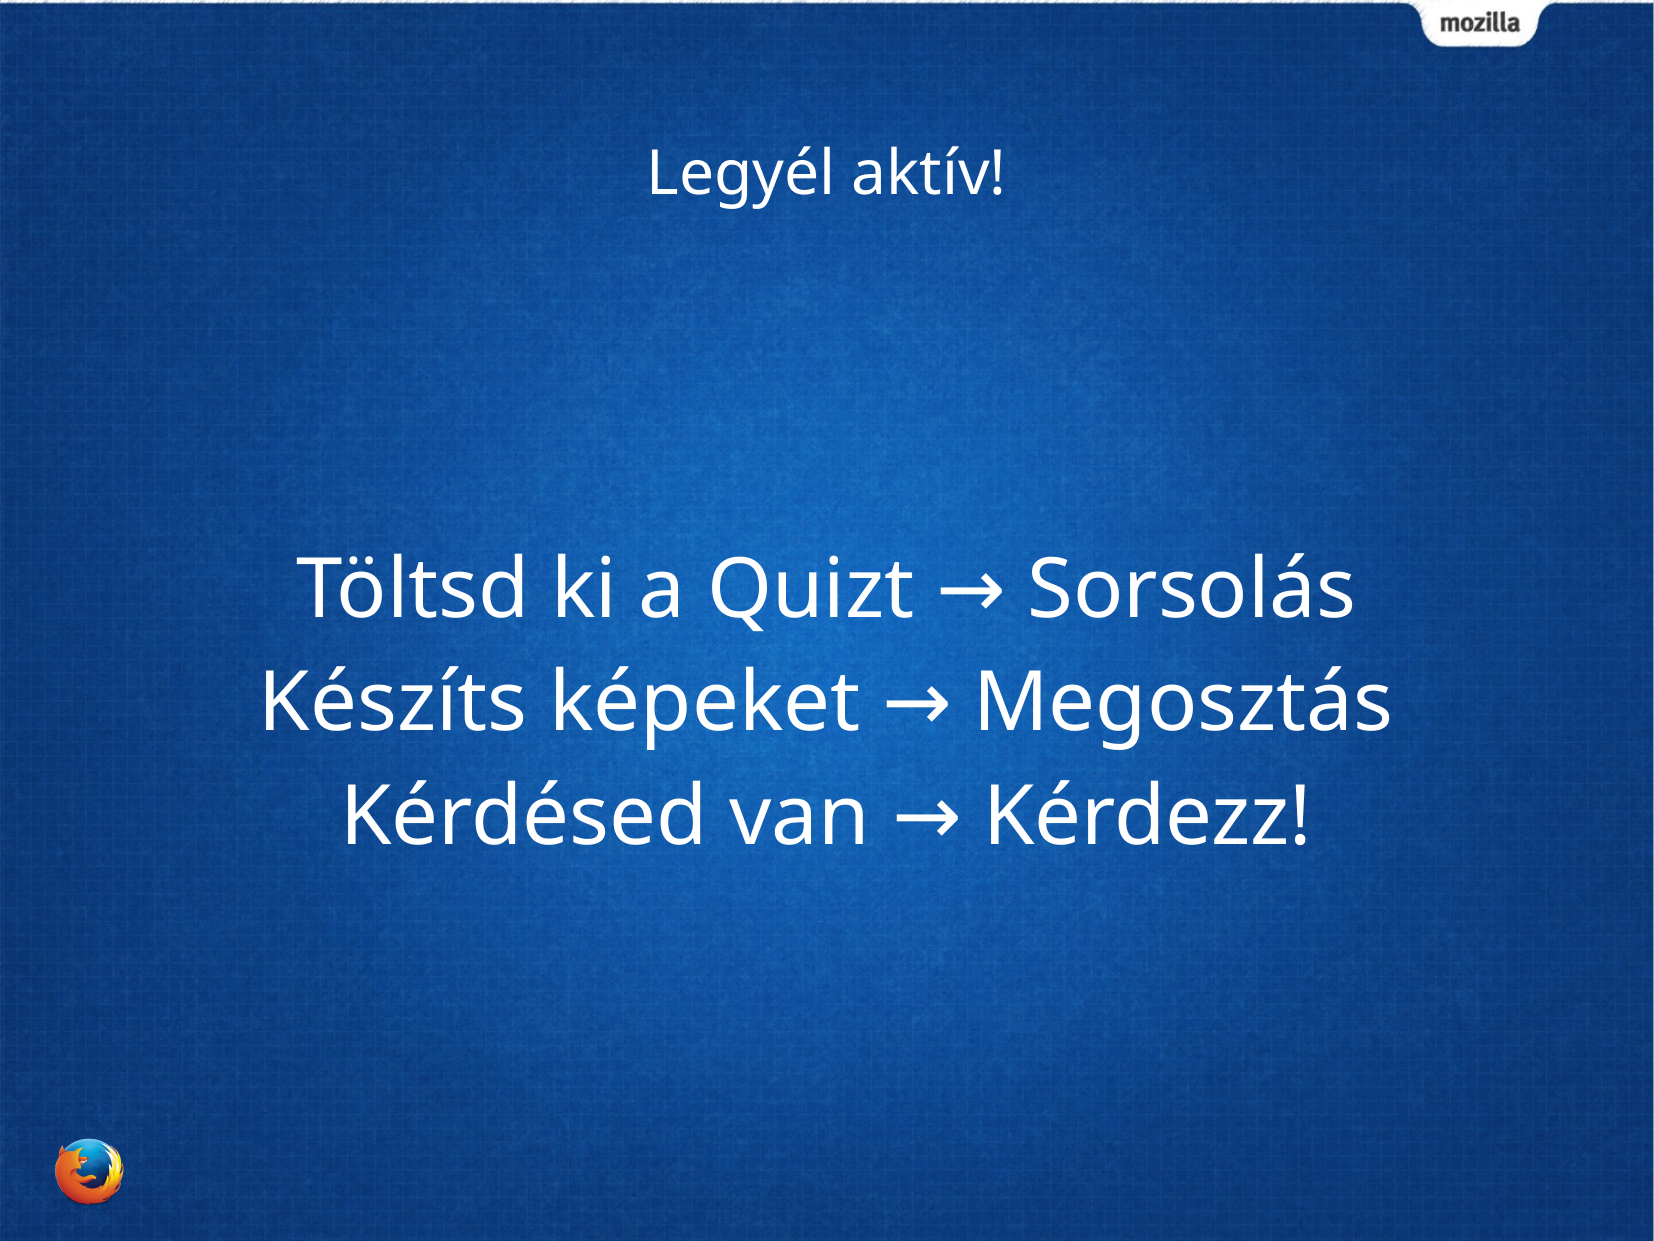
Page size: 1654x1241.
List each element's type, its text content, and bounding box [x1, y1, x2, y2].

subtitle Töltsd ki a Quizt → Sorsolás Készíts képeket → Megosztás Kérdésed van → Kérdezz! [82, 289, 1571, 1108]
title Legyél aktív! [82, 49, 1571, 257]
picture [0, 0, 1654, 1241]
